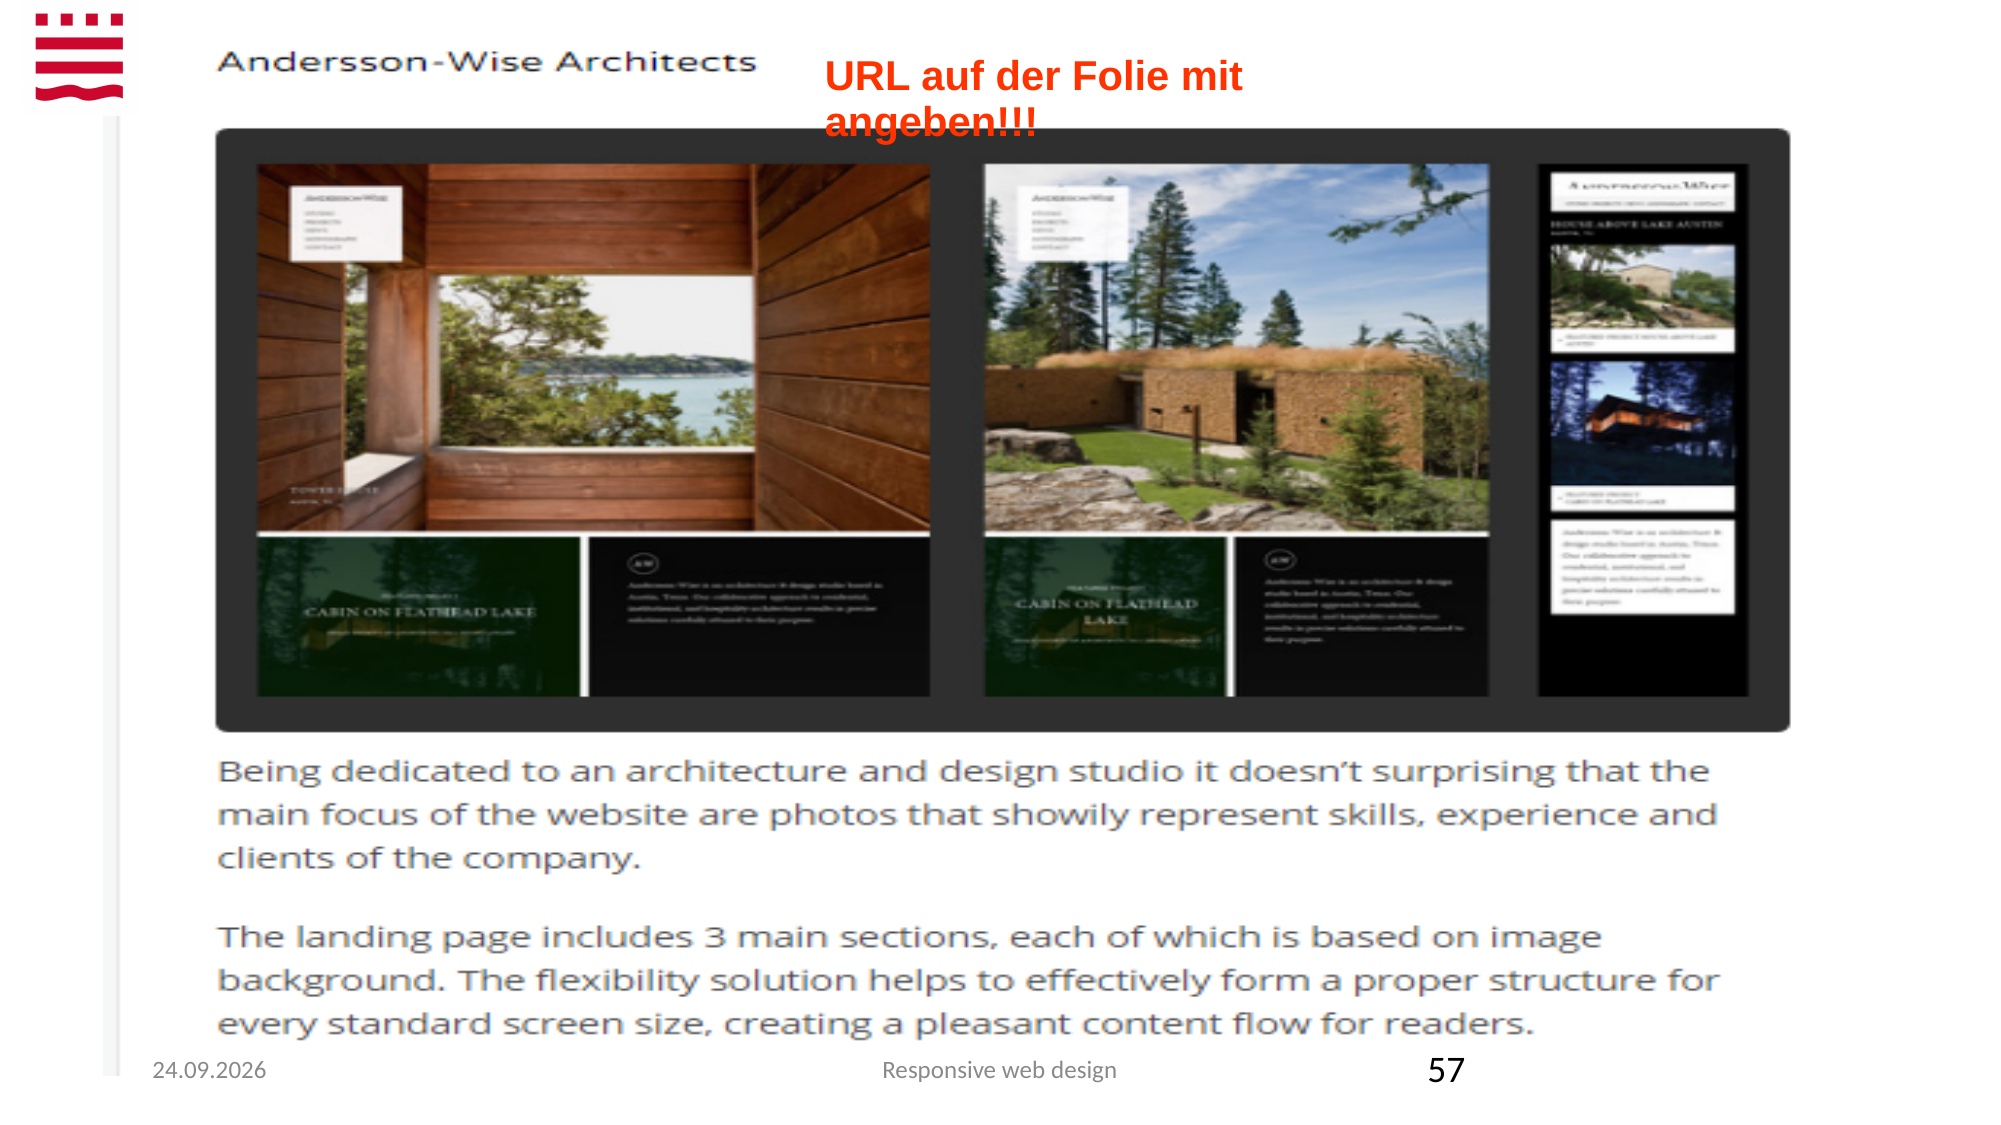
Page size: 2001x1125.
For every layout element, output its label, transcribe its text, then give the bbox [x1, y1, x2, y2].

picture [931, 118, 940, 132]
picture [21, 0, 1826, 1076]
text_box [1412, 1042, 1863, 1103]
text_box URL auf der Folie mit angeben!!! [810, 45, 1483, 107]
text_box 2017/4/30 [137, 1042, 588, 1103]
text_box Responsive web design [662, 1042, 1338, 1103]
